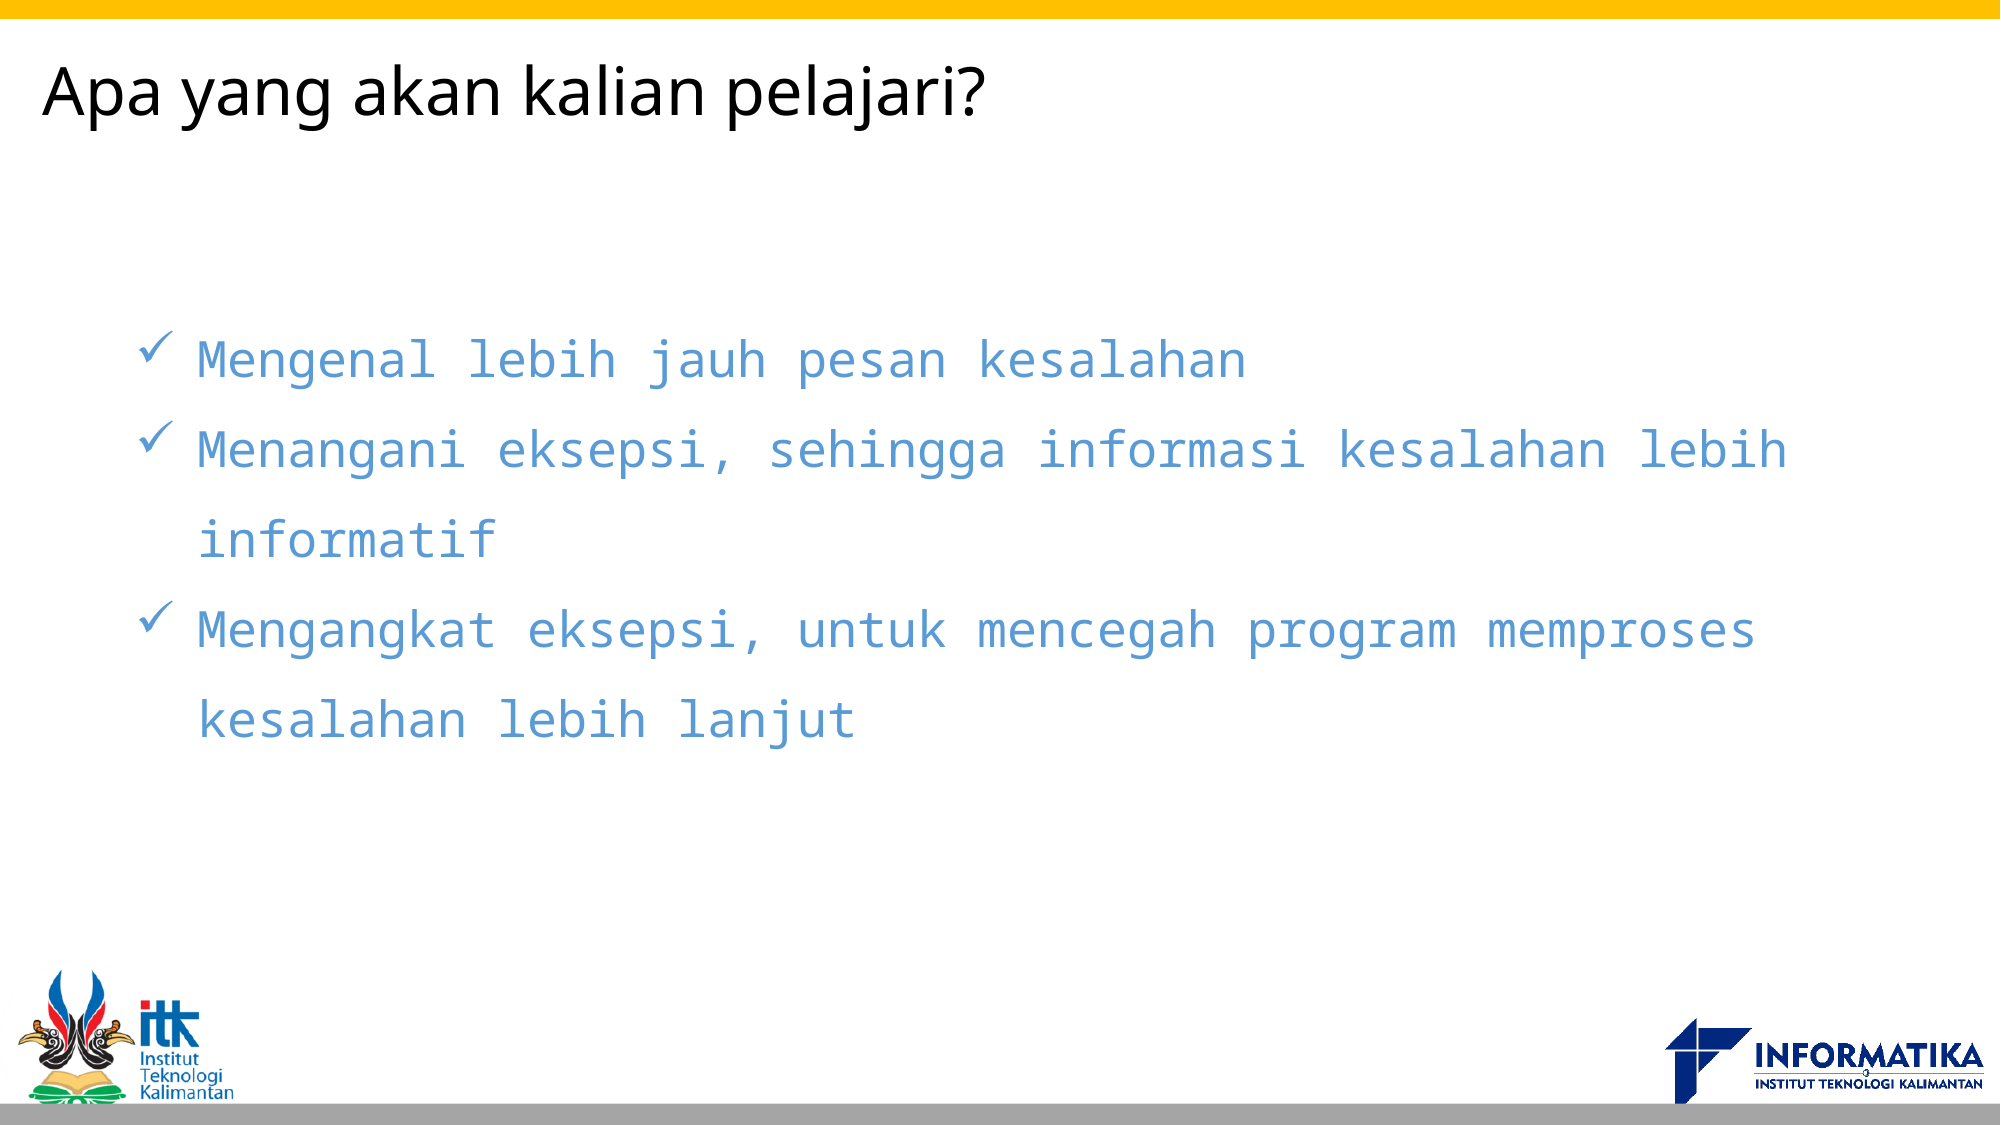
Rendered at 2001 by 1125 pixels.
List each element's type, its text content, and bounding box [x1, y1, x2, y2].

picture [1664, 1017, 1984, 1103]
text_box [0, 0, 2000, 19]
text_box Mengenal lebih jauh pesan kesalahan Menangani eksepsi, sehingga informasi kesalahan lebih informatif Mengangkat eksepsi, untuk mencegah program memproses kesalahan lebih lanjut [120, 290, 1876, 756]
title Apa yang akan kalian pelajari? [22, 38, 1887, 162]
picture [0, 936, 252, 1103]
